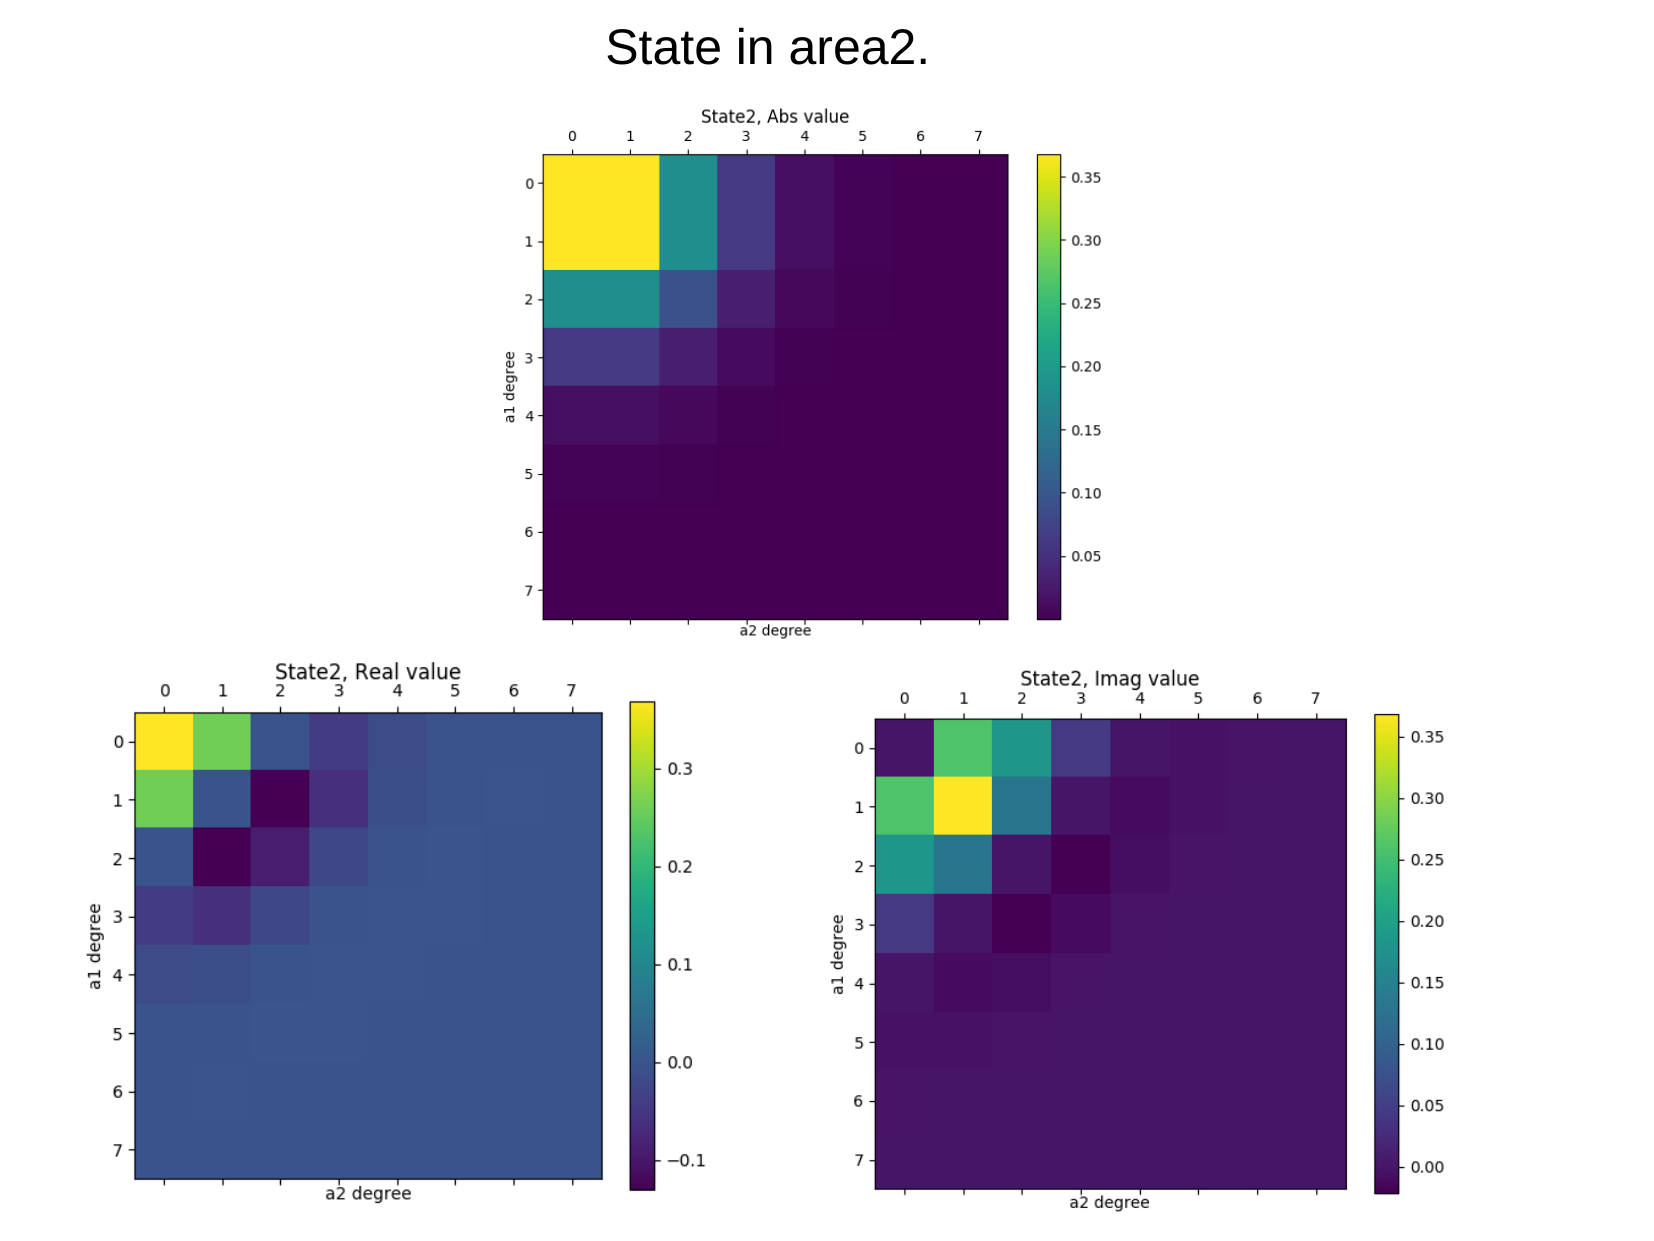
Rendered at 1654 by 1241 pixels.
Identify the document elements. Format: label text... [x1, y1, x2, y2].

picture [74, 91, 1111, 1207]
picture [829, 661, 1457, 1217]
text_box State in area2. [590, 11, 1004, 83]
